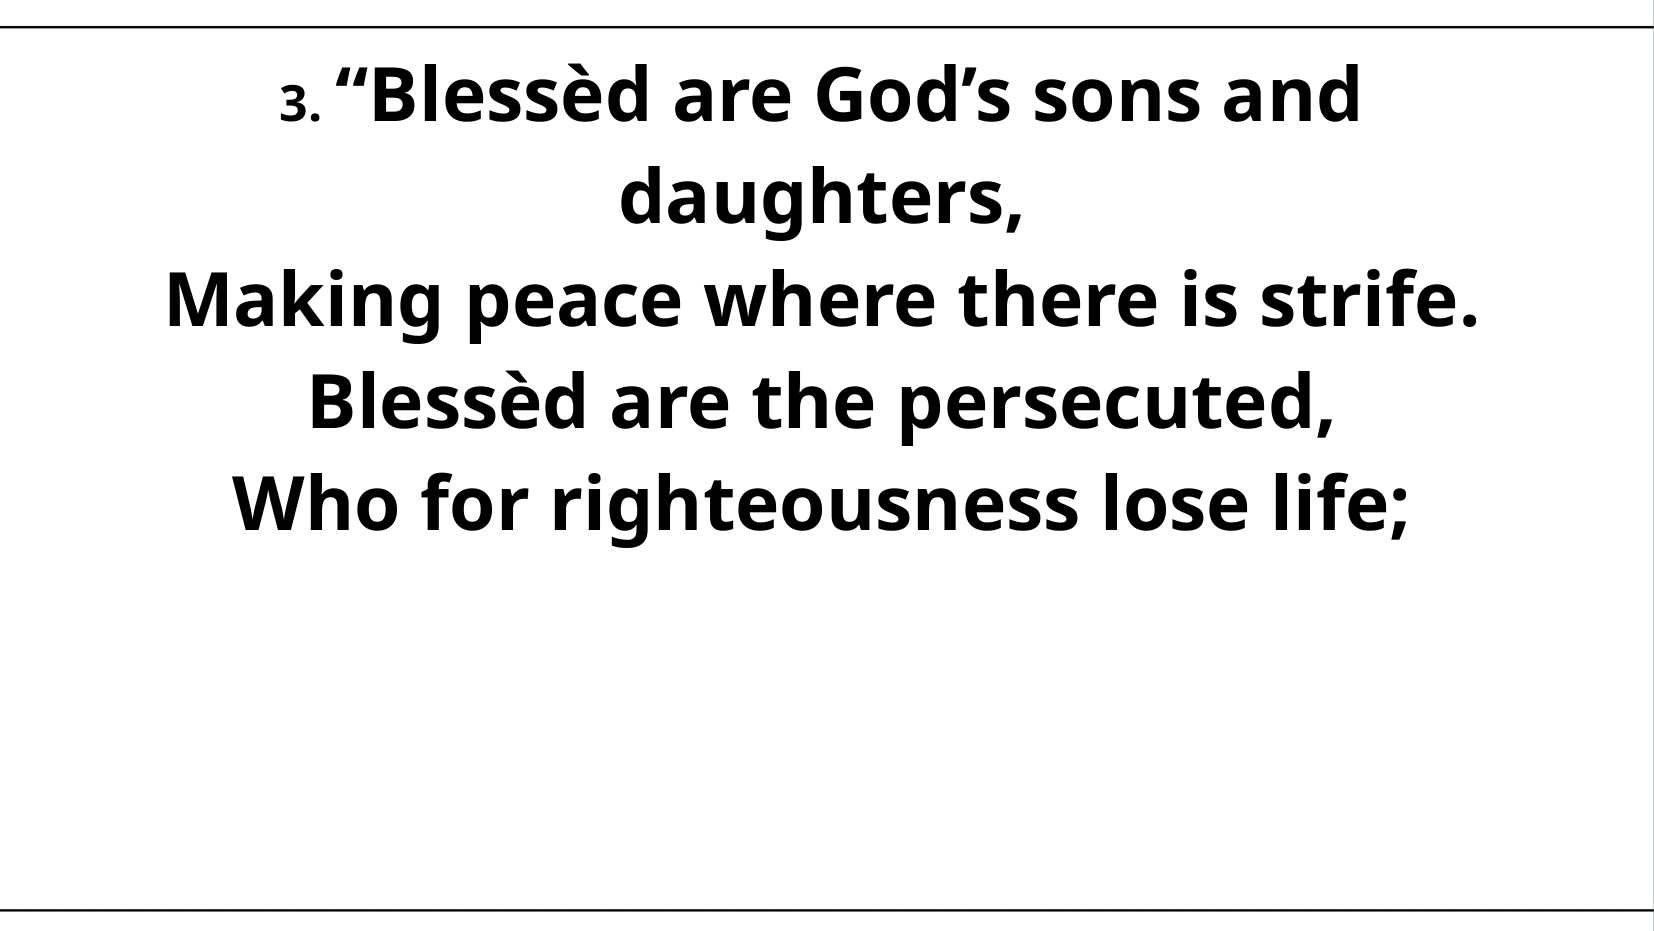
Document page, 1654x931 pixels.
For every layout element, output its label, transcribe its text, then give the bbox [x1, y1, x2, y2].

picture [0, 0, 1654, 931]
text_box 3. “Blessèd are God’s sons and daughters, Making peace where there is strife. Blessèd are the persecuted, Who for righteousness lose life; [87, 33, 1558, 454]
